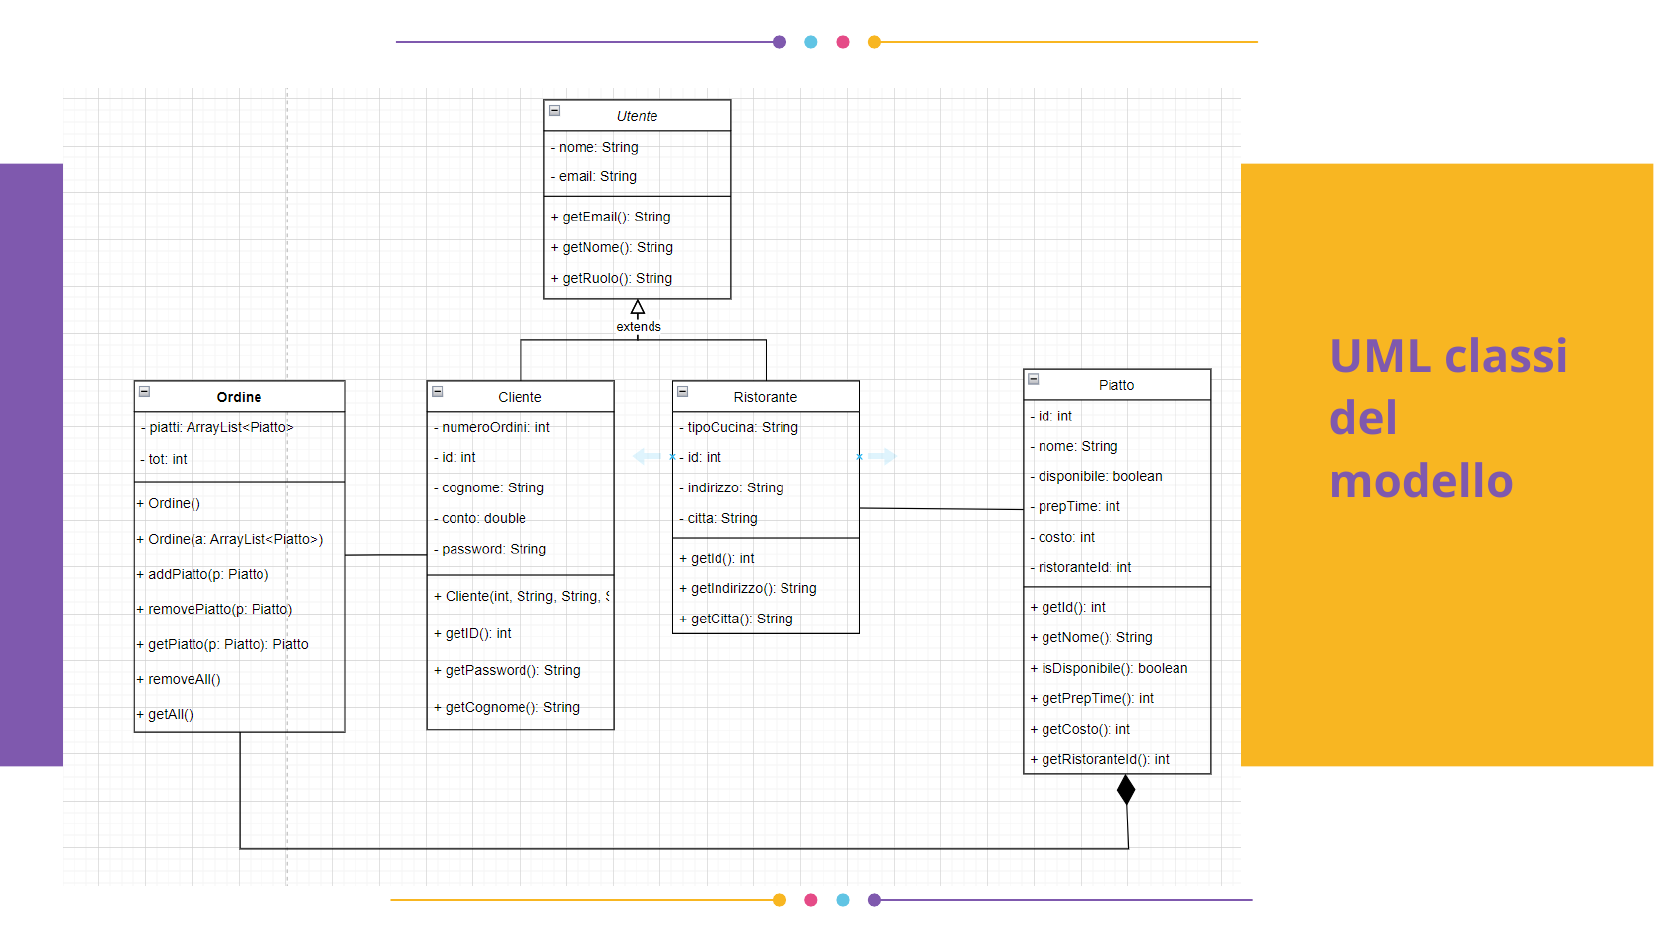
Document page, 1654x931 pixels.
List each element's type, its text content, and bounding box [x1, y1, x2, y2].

picture [63, 88, 1241, 886]
title UML classi del modello [1328, 323, 1575, 511]
